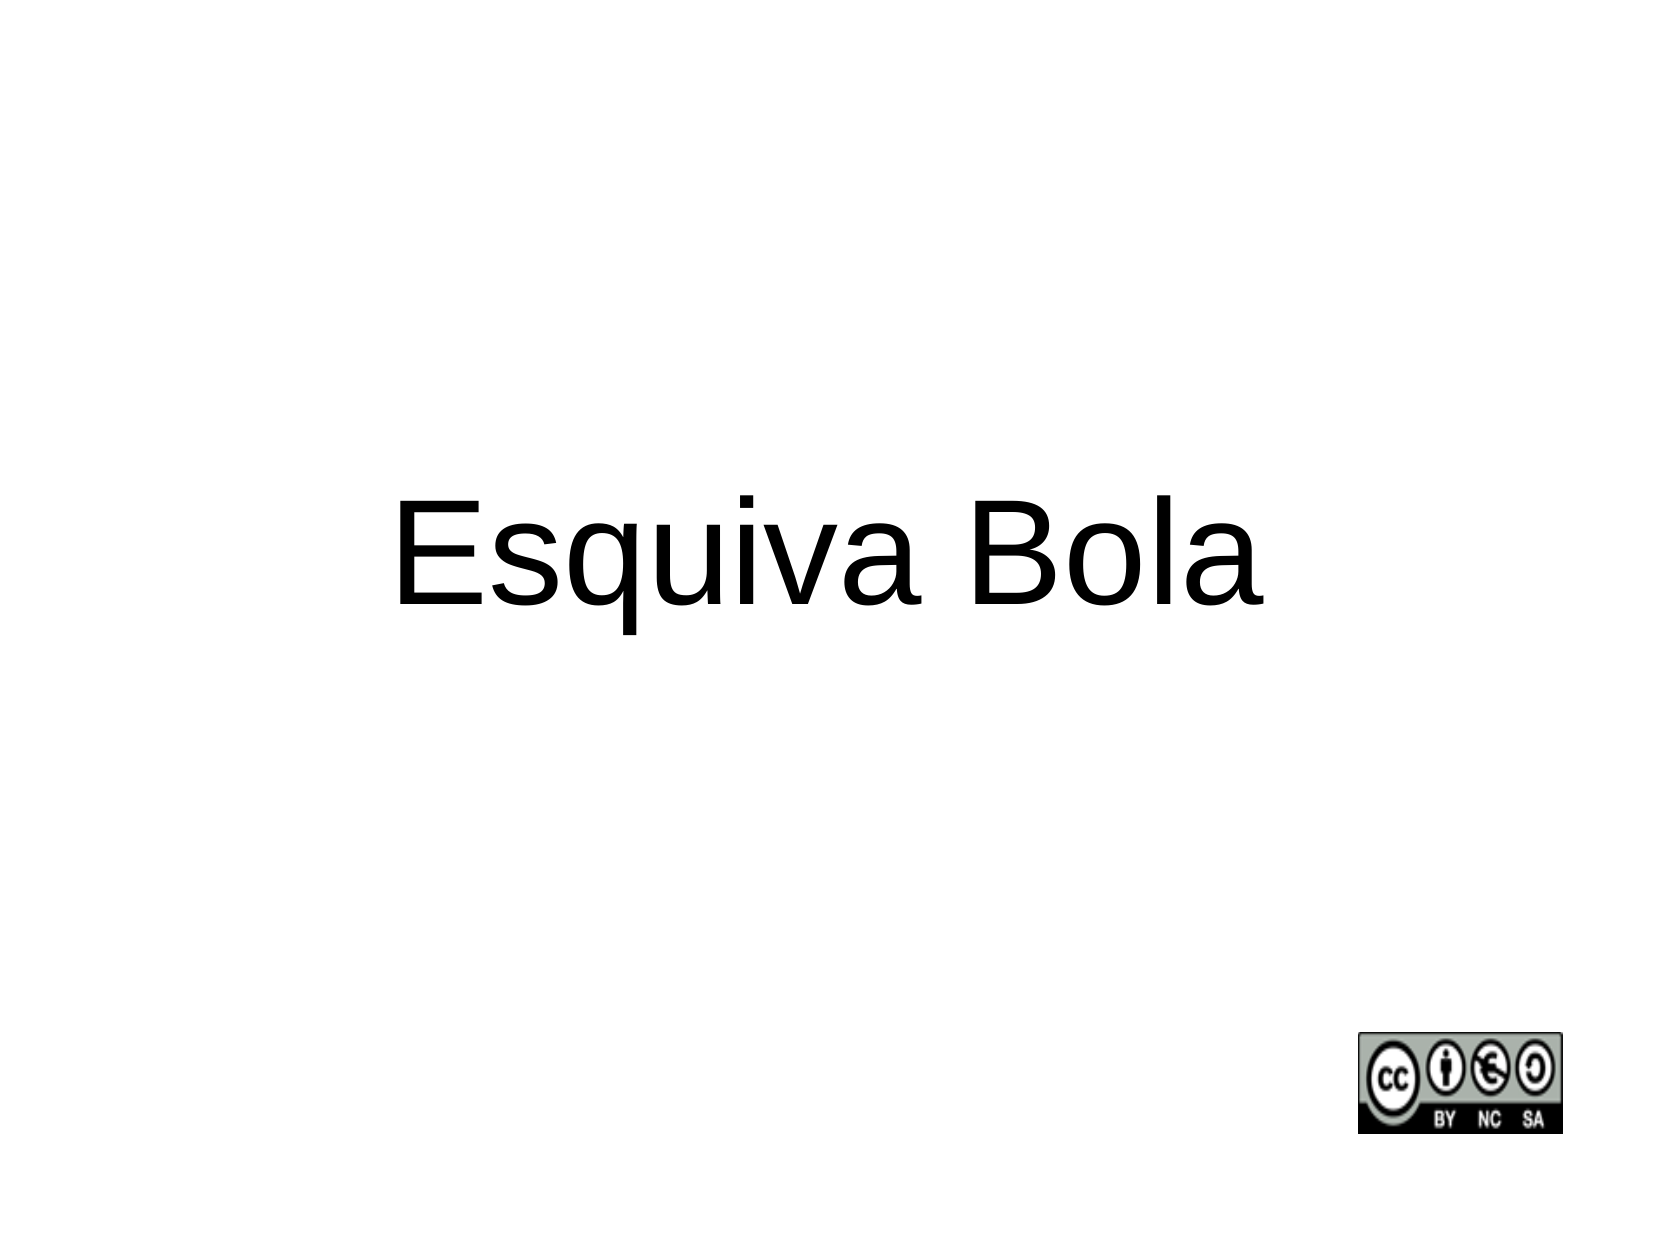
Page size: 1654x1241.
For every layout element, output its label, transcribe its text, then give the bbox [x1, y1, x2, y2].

title Esquiva Bola [82, 448, 1571, 656]
picture [1358, 1032, 1563, 1134]
